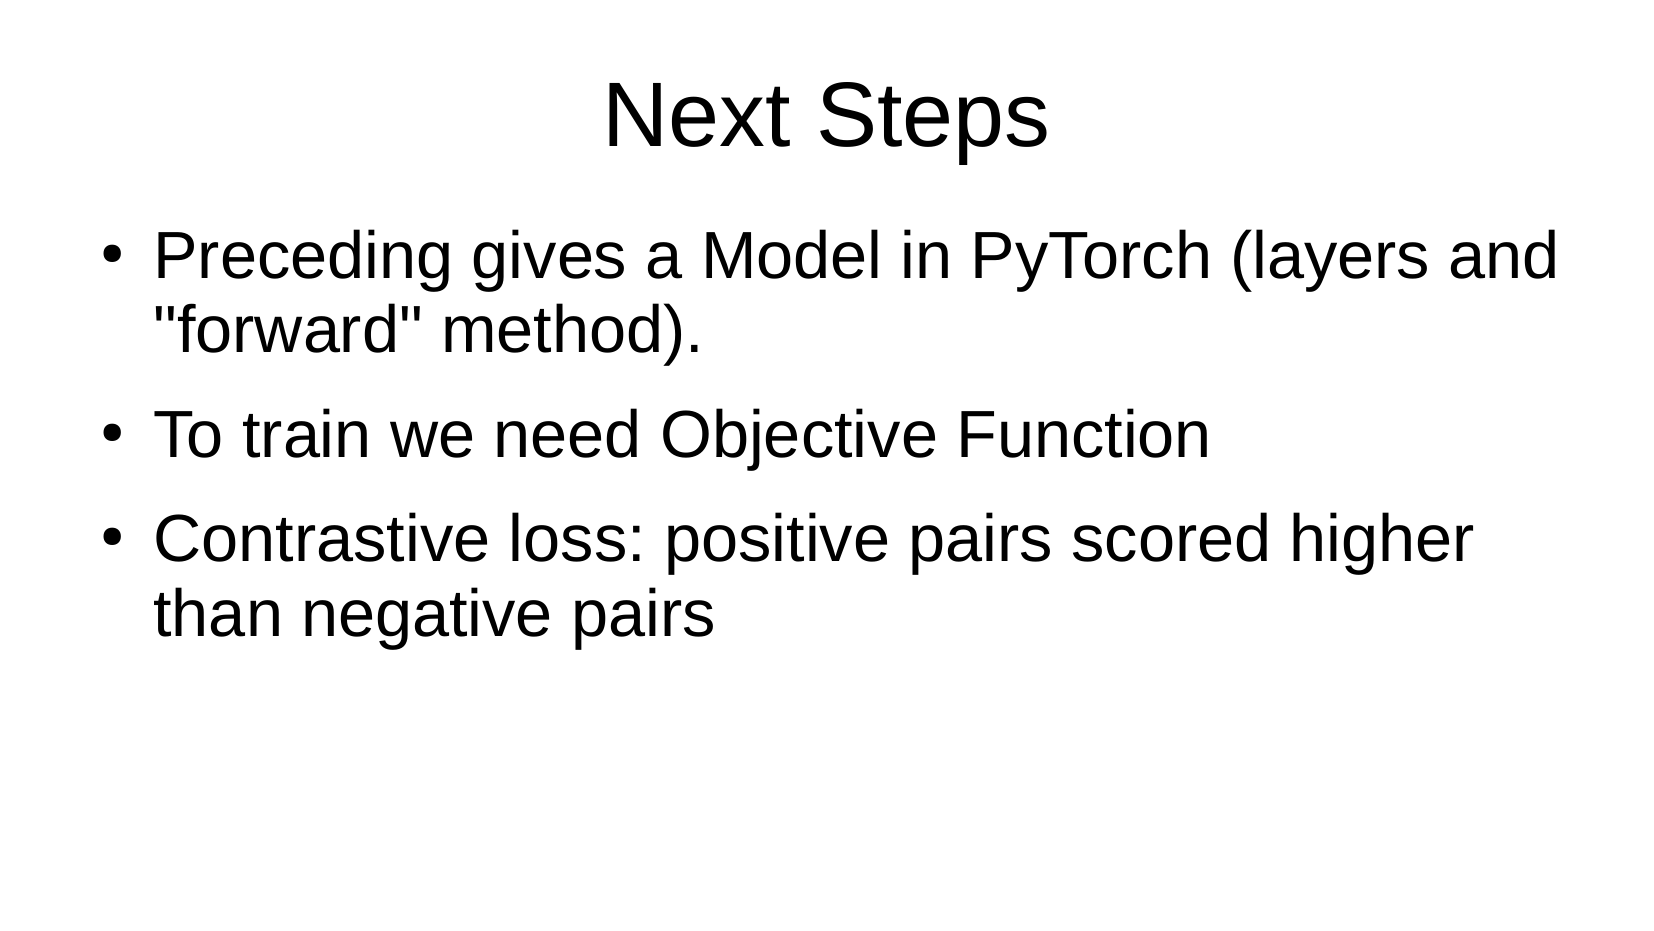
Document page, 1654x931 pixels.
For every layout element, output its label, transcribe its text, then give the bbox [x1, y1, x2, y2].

list Preceding gives a Model in PyTorch (layers and "forward" method). To train we need Objective Function Contrastive loss: positive pairs scored higher than negative pairs [82, 217, 1571, 758]
title Next Steps [82, 37, 1571, 193]
